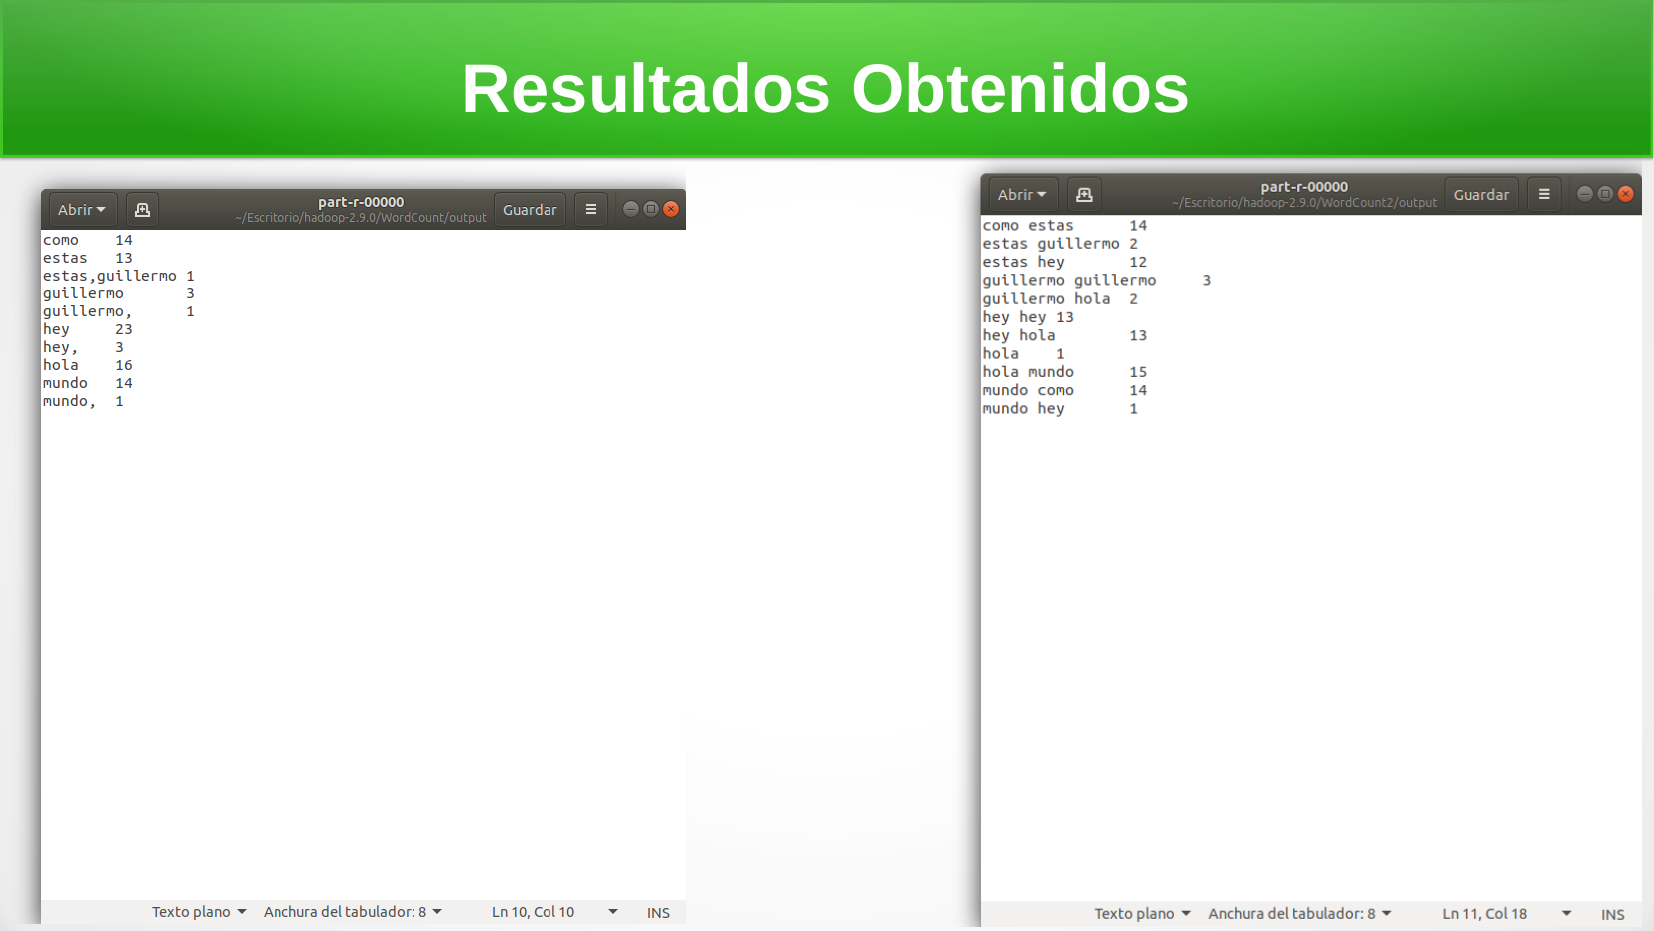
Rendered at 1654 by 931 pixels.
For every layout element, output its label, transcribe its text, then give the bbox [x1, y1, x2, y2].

title Resultados Obtenidos [82, 35, 1571, 142]
picture [944, 141, 1642, 927]
picture [5, 157, 686, 924]
